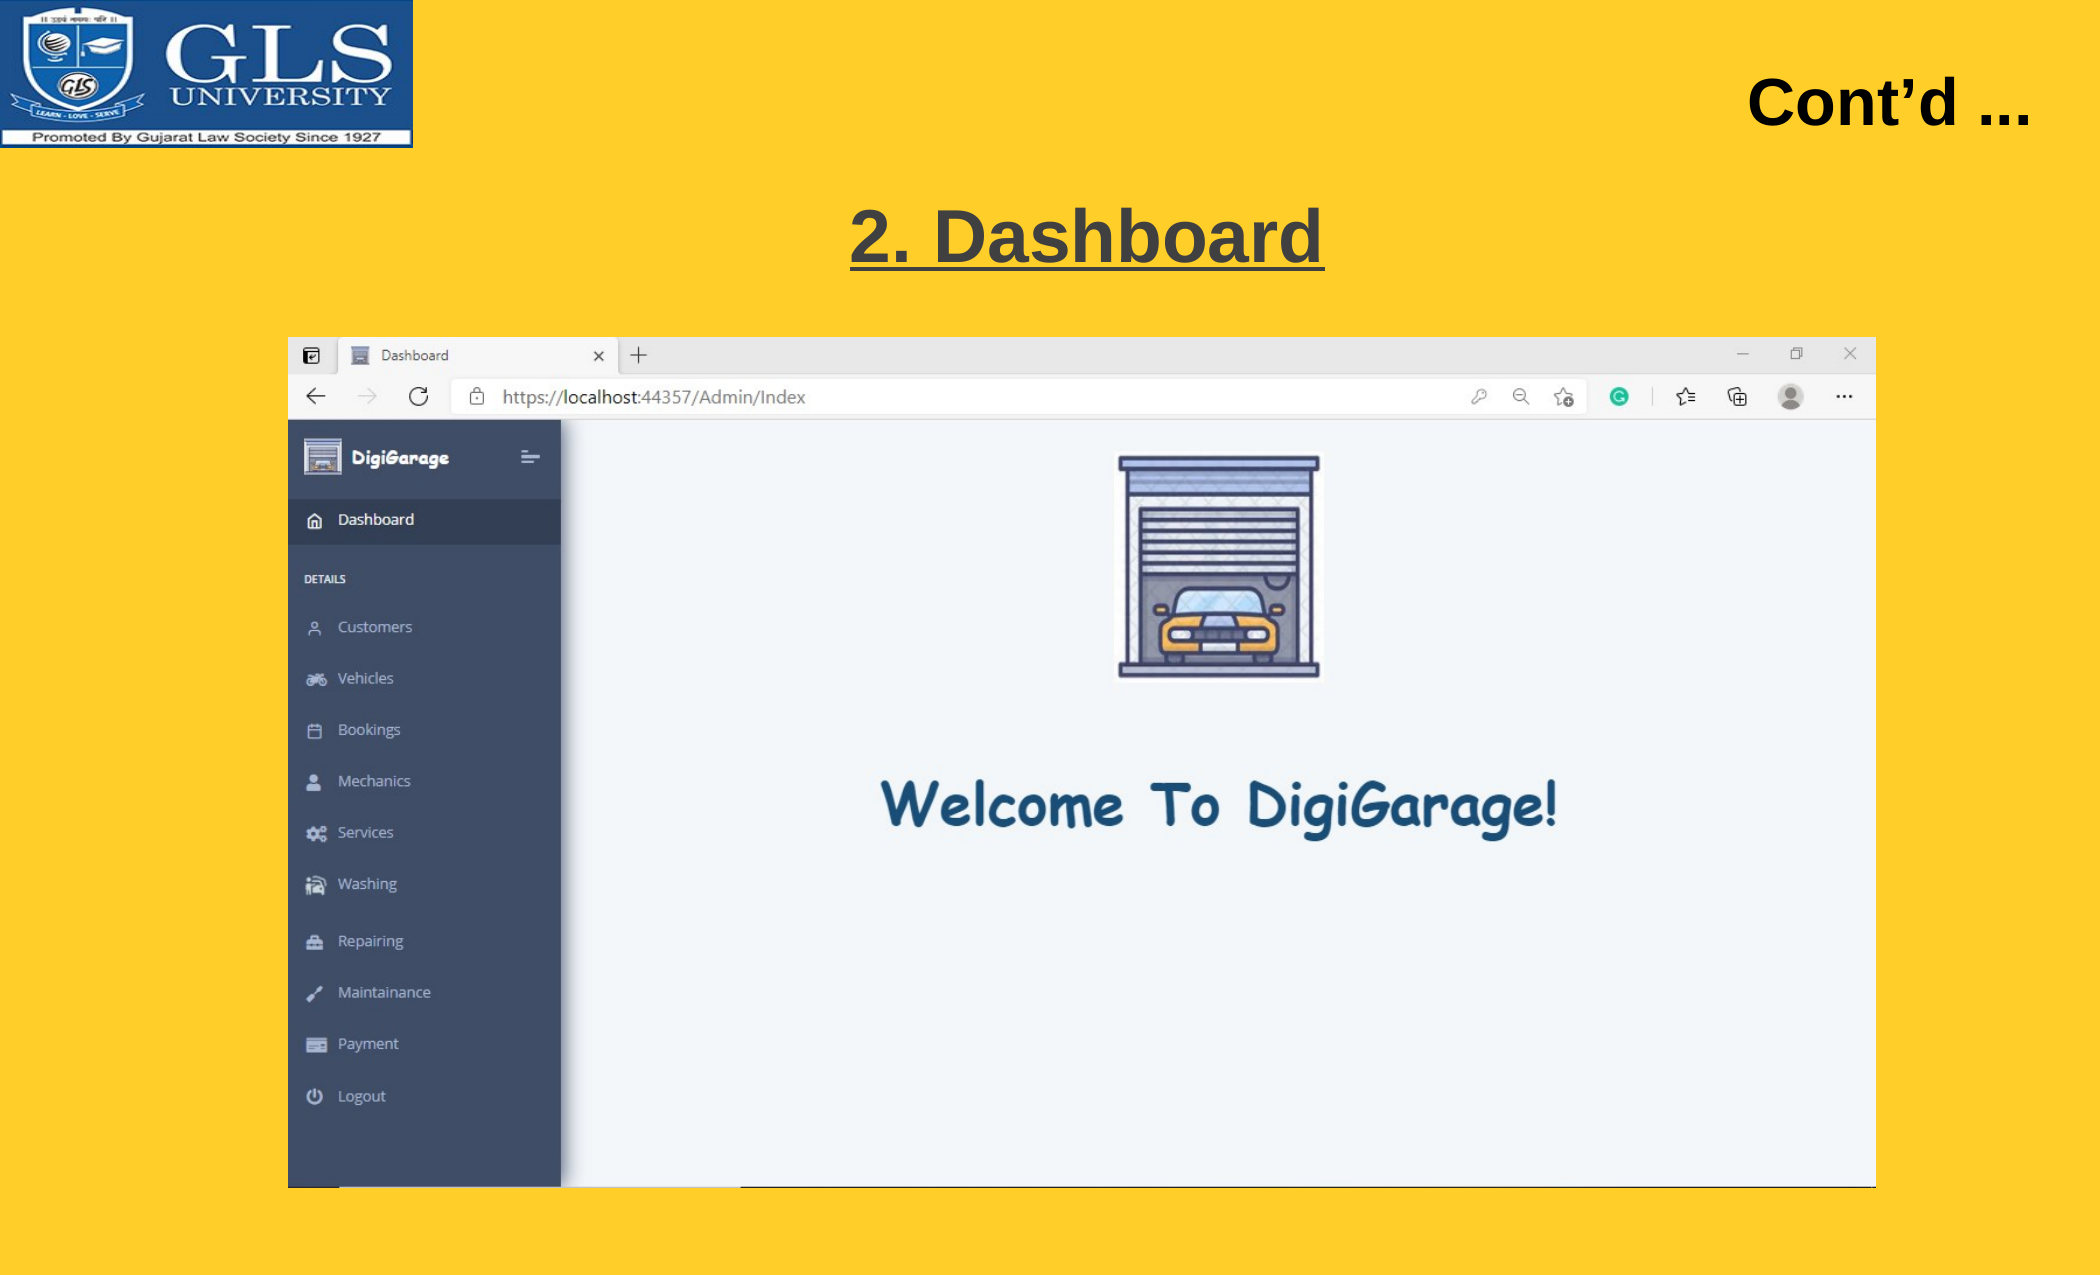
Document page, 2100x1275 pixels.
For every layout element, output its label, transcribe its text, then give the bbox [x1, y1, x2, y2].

text_box Cont’d ... [1732, 57, 2063, 147]
picture [288, 337, 1876, 1188]
picture [0, 0, 413, 148]
text_box 2. Dashboard [825, 187, 1350, 287]
